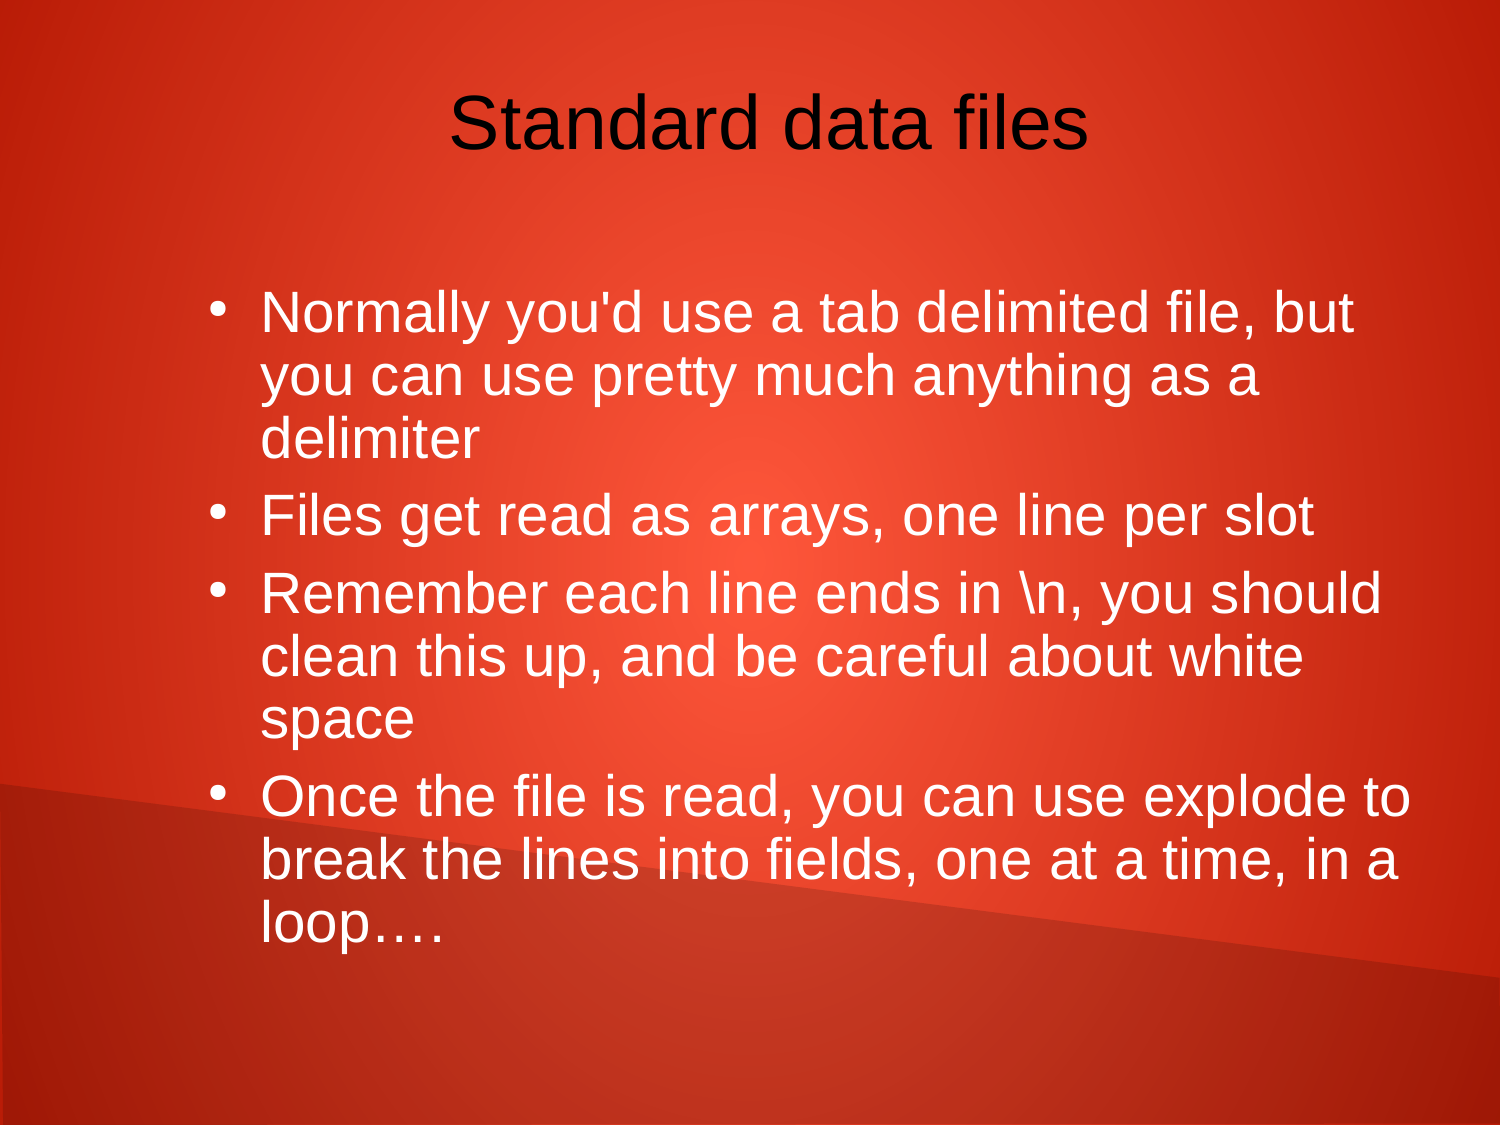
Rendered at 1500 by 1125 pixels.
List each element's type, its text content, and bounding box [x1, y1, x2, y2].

list Normally you'd use a tab delimited file, but you can use pretty much anything as a delimiter Files get read as arrays, one line per slot Remember each line ends in \n, you should clean this up, and be careful about white space Once the file is read, you can use explode to break the lines into fields, one at a time, in a loop…. [174, 274, 1476, 1063]
title Standard data files [24, 24, 1488, 213]
